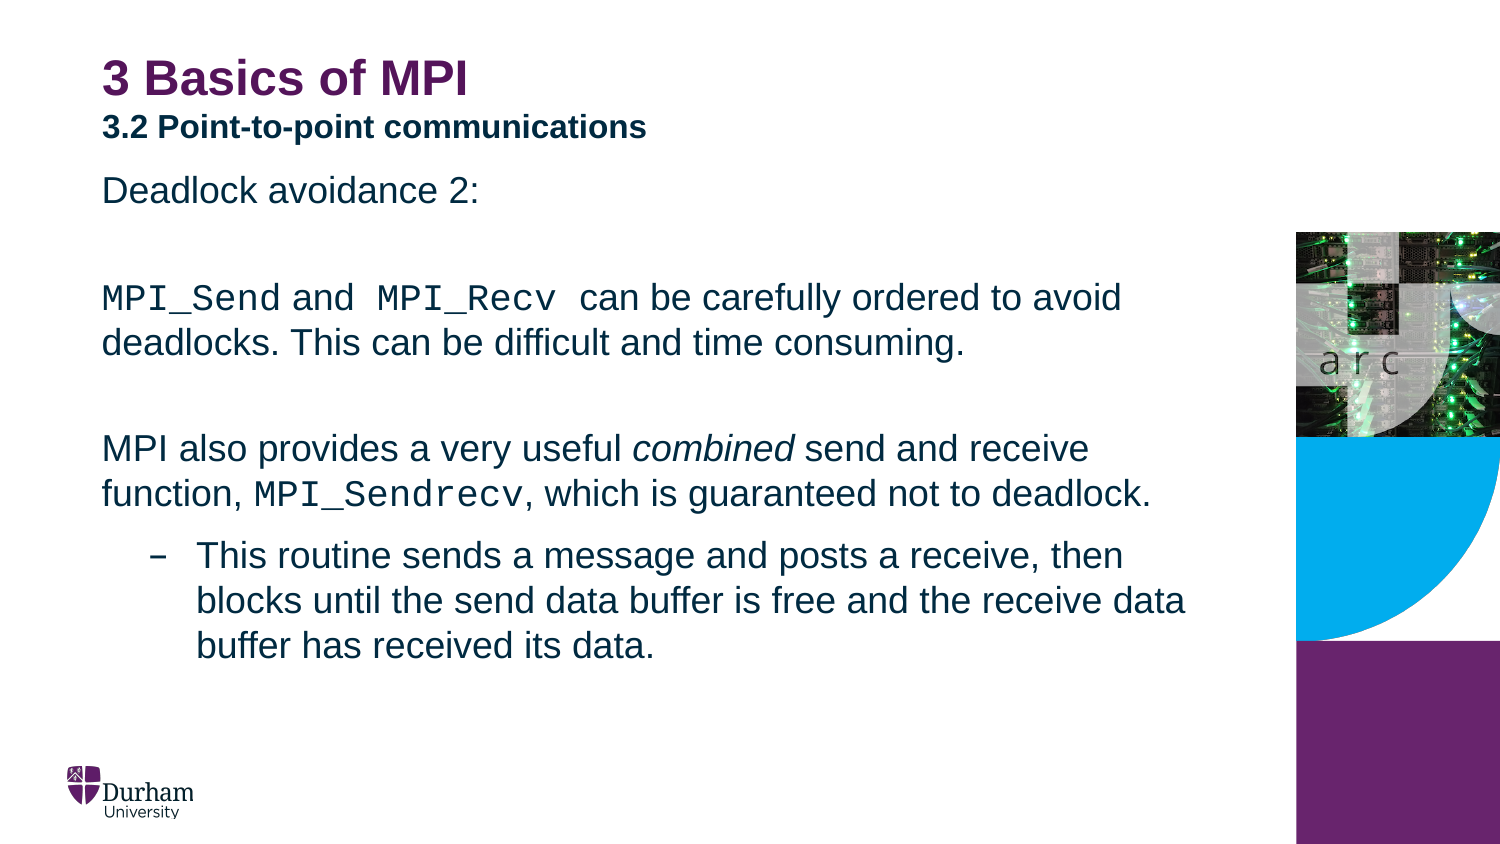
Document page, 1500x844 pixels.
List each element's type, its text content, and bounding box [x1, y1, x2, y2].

text_box [1296, 640, 1500, 844]
title 3 Basics of MPI 3.2 Point-to-point communications [101, 45, 1399, 187]
picture [1332, 467, 1500, 640]
picture [1296, 232, 1500, 436]
picture [67, 766, 193, 819]
list Deadlock avoidance 2: MPI_Send and MPI_Recv can be carefully ordered to avoid deadlocks. This can be difficult and time consuming. MPI also provides a very useful combined send and receive function, MPI_Sendrecv, which is guaranteed not to deadlock. This routine sends a message and posts a receive, then blocks until the send data buffer is free and the receive data buffer has received its data. [101, 166, 1215, 751]
